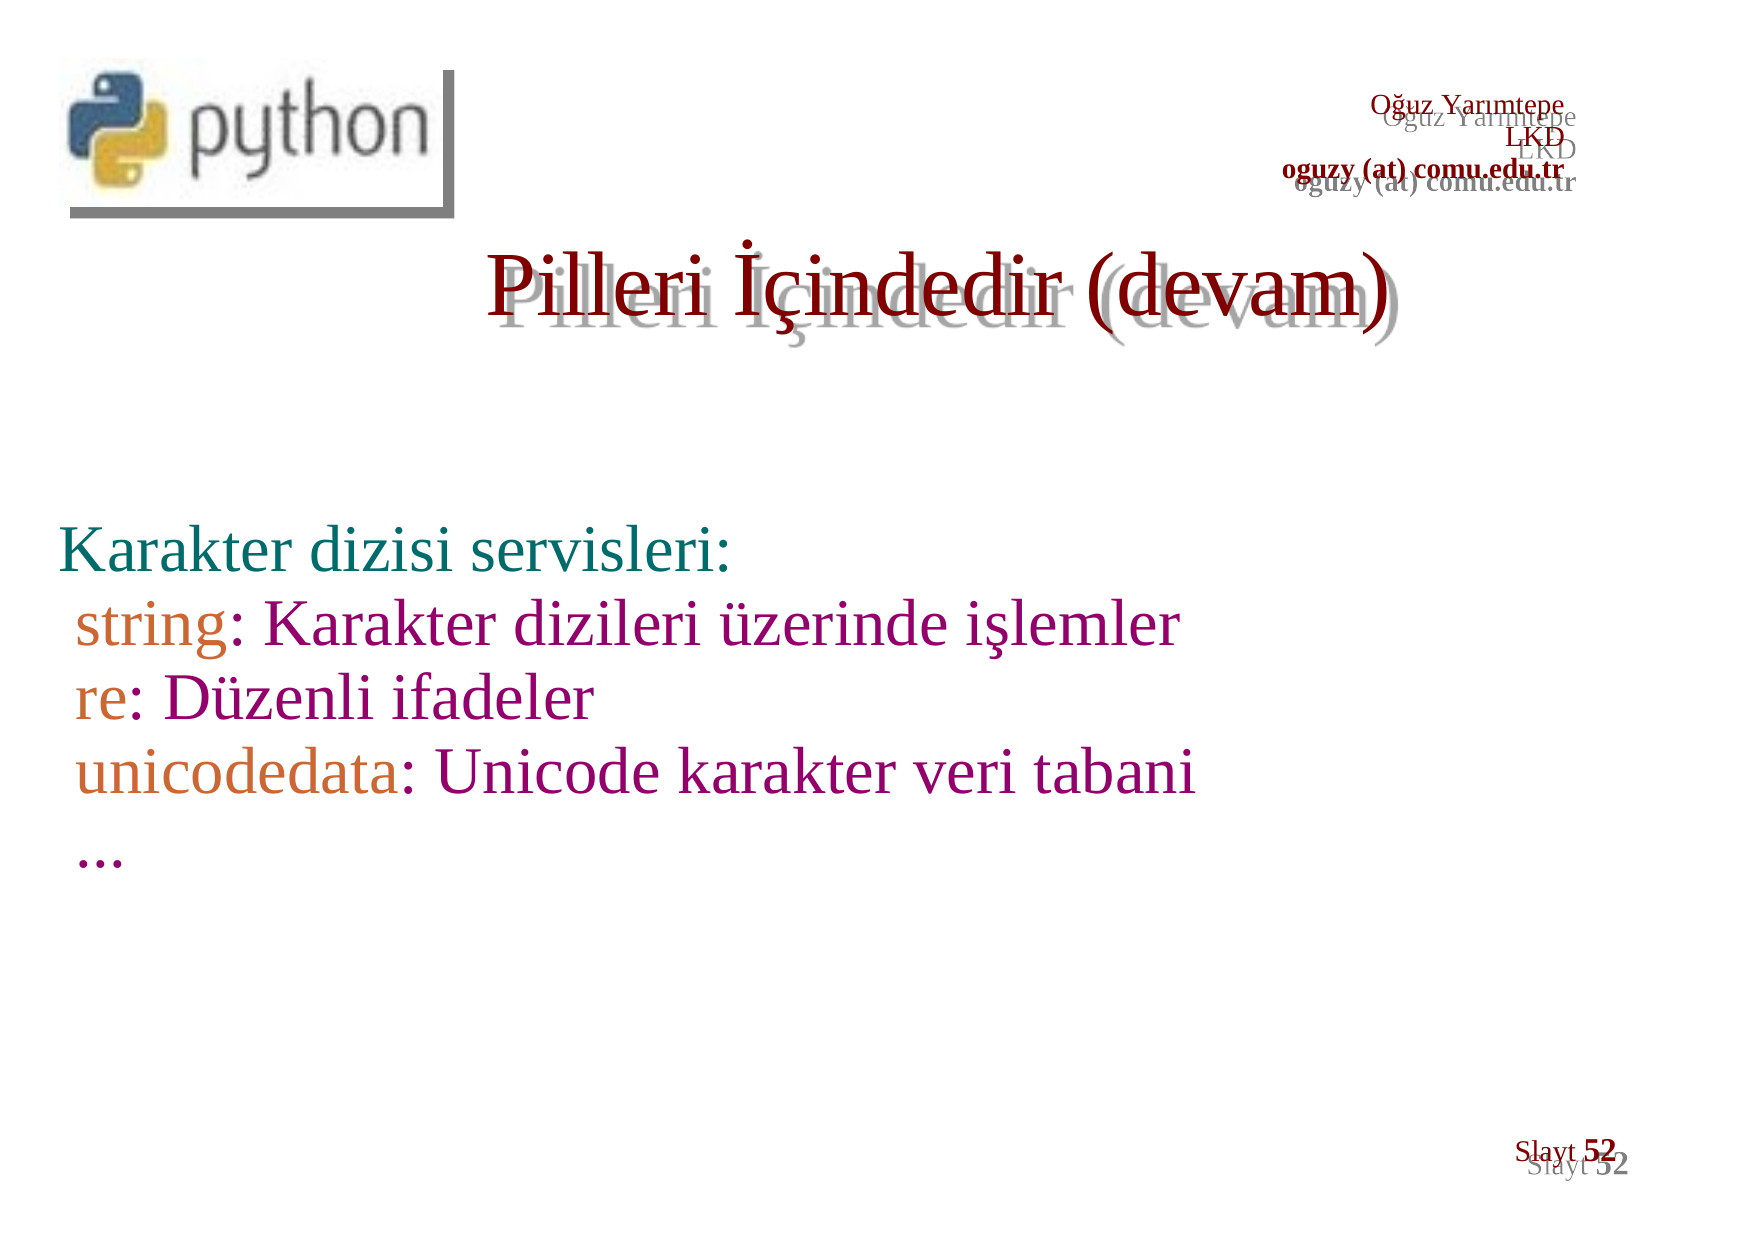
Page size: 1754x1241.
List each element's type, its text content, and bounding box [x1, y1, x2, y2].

title Pilleri İçindedir (devam) [194, 214, 1684, 355]
subtitle Karakter dizisi servisleri: string: Karakter dizileri üzerinde işlemler re: Düzenli ifadeler unicodedata: Unicode karakter veri tabani ... [59, 360, 1695, 1034]
picture [59, 58, 443, 207]
